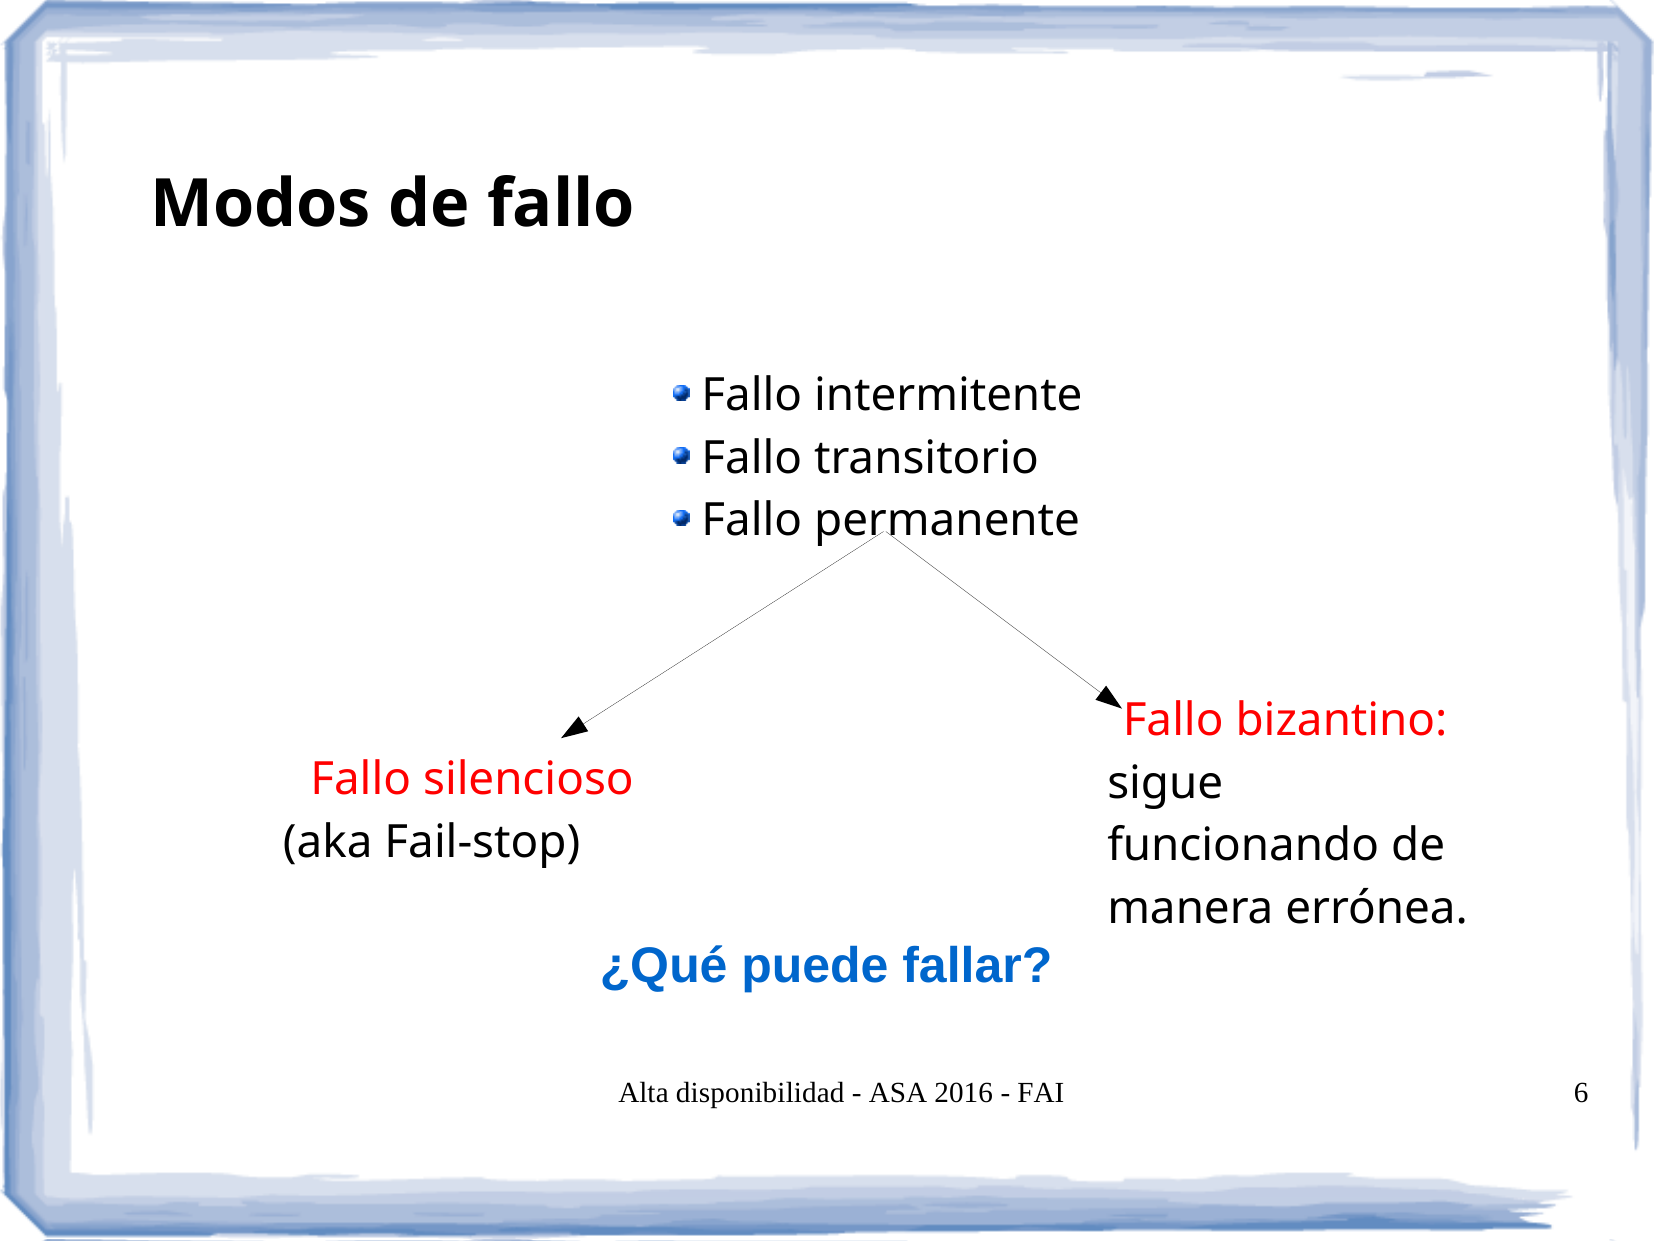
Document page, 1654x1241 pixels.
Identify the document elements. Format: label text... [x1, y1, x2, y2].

text_box ¿Qué puede fallar? [585, 929, 1068, 1000]
picture [0, 0, 1654, 1241]
text_box Fallo silencioso (aka Fail-stop) [268, 738, 680, 905]
text_box Fallo intermitente Fallo transitorio Fallo permanente [659, 354, 1108, 521]
text_box Modos de fallo [135, 147, 639, 250]
text_box Fallo bizantino: sigue funcionando de manera errónea. [1092, 679, 1506, 947]
